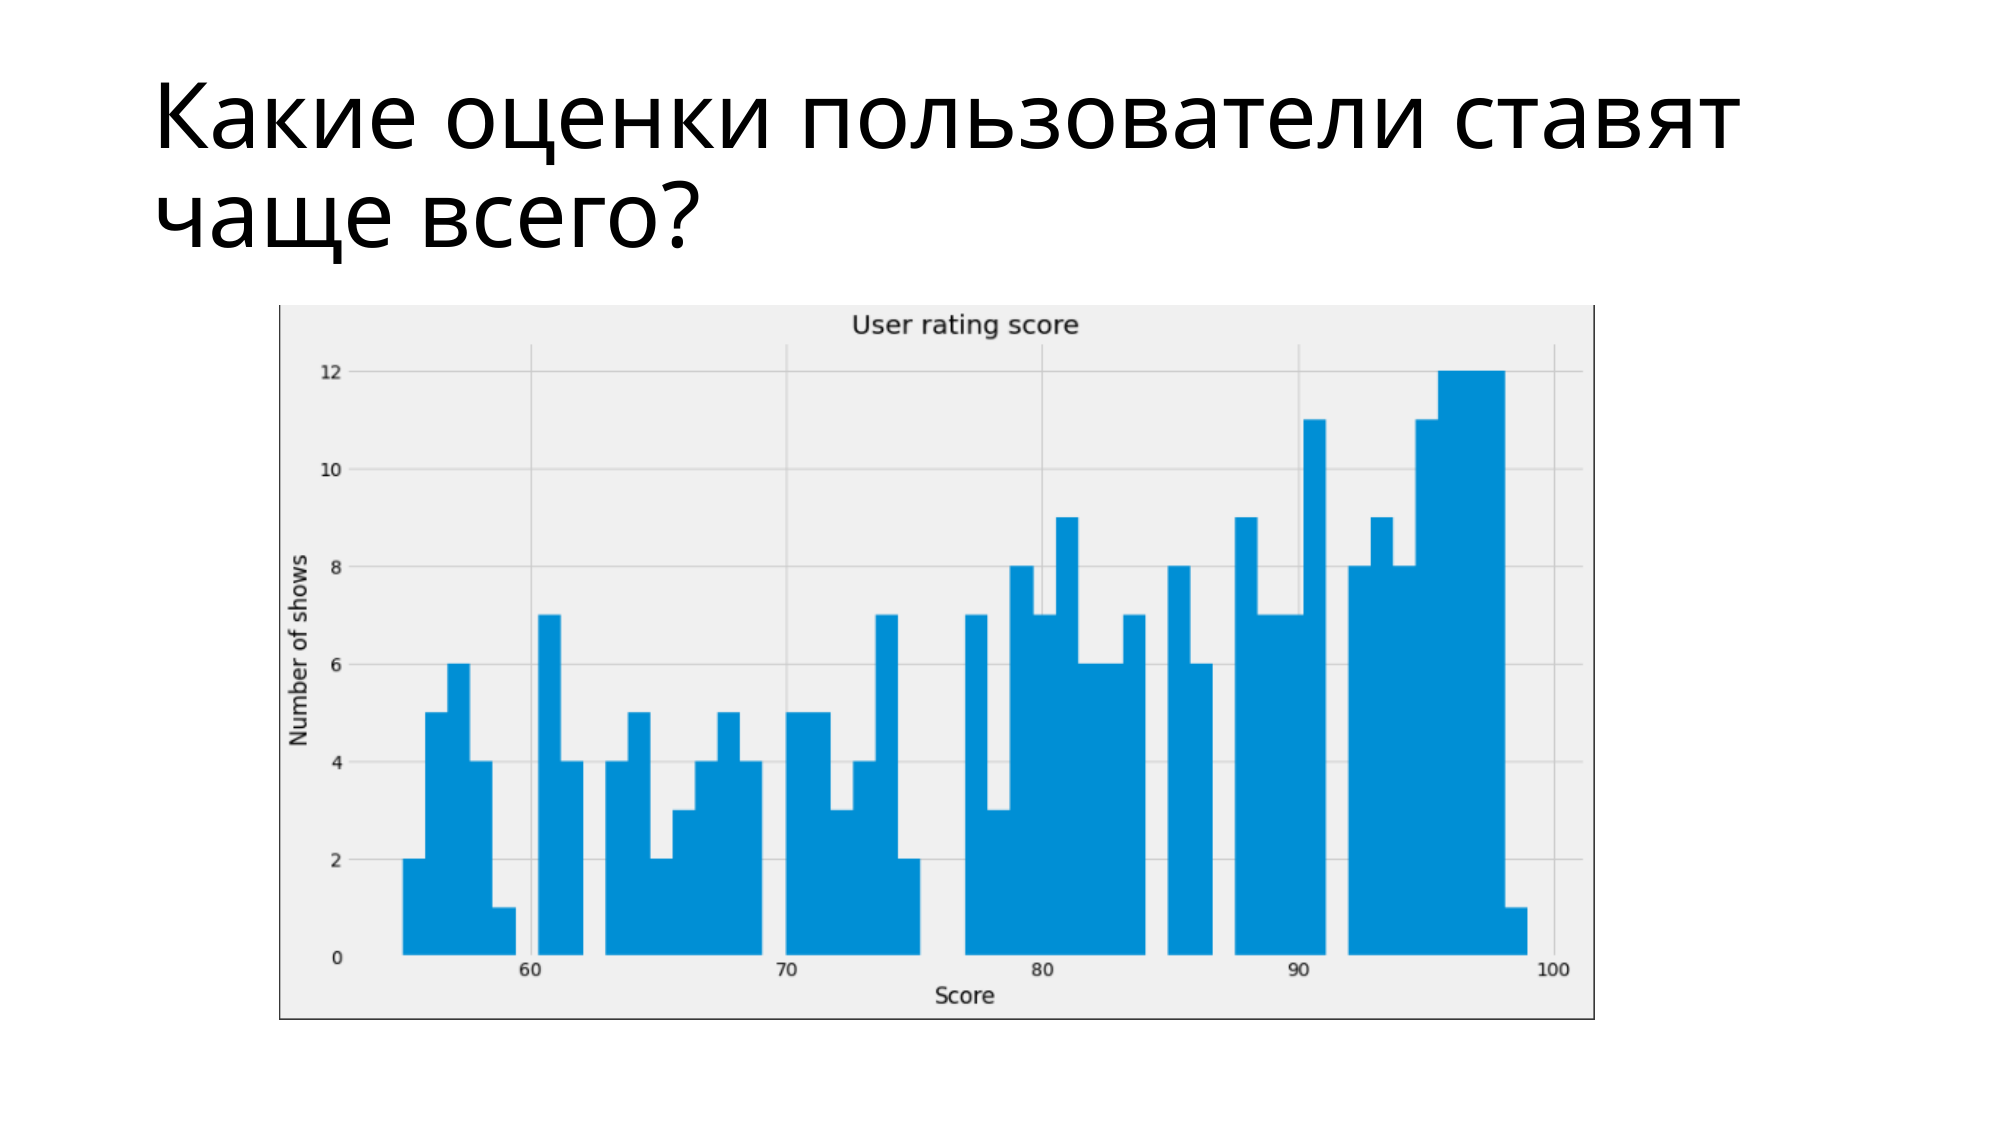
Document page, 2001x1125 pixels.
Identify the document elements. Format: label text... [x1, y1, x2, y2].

title Какие оценки пользователи ставят чаще всего? [137, 59, 1863, 278]
picture [279, 305, 1595, 1020]
